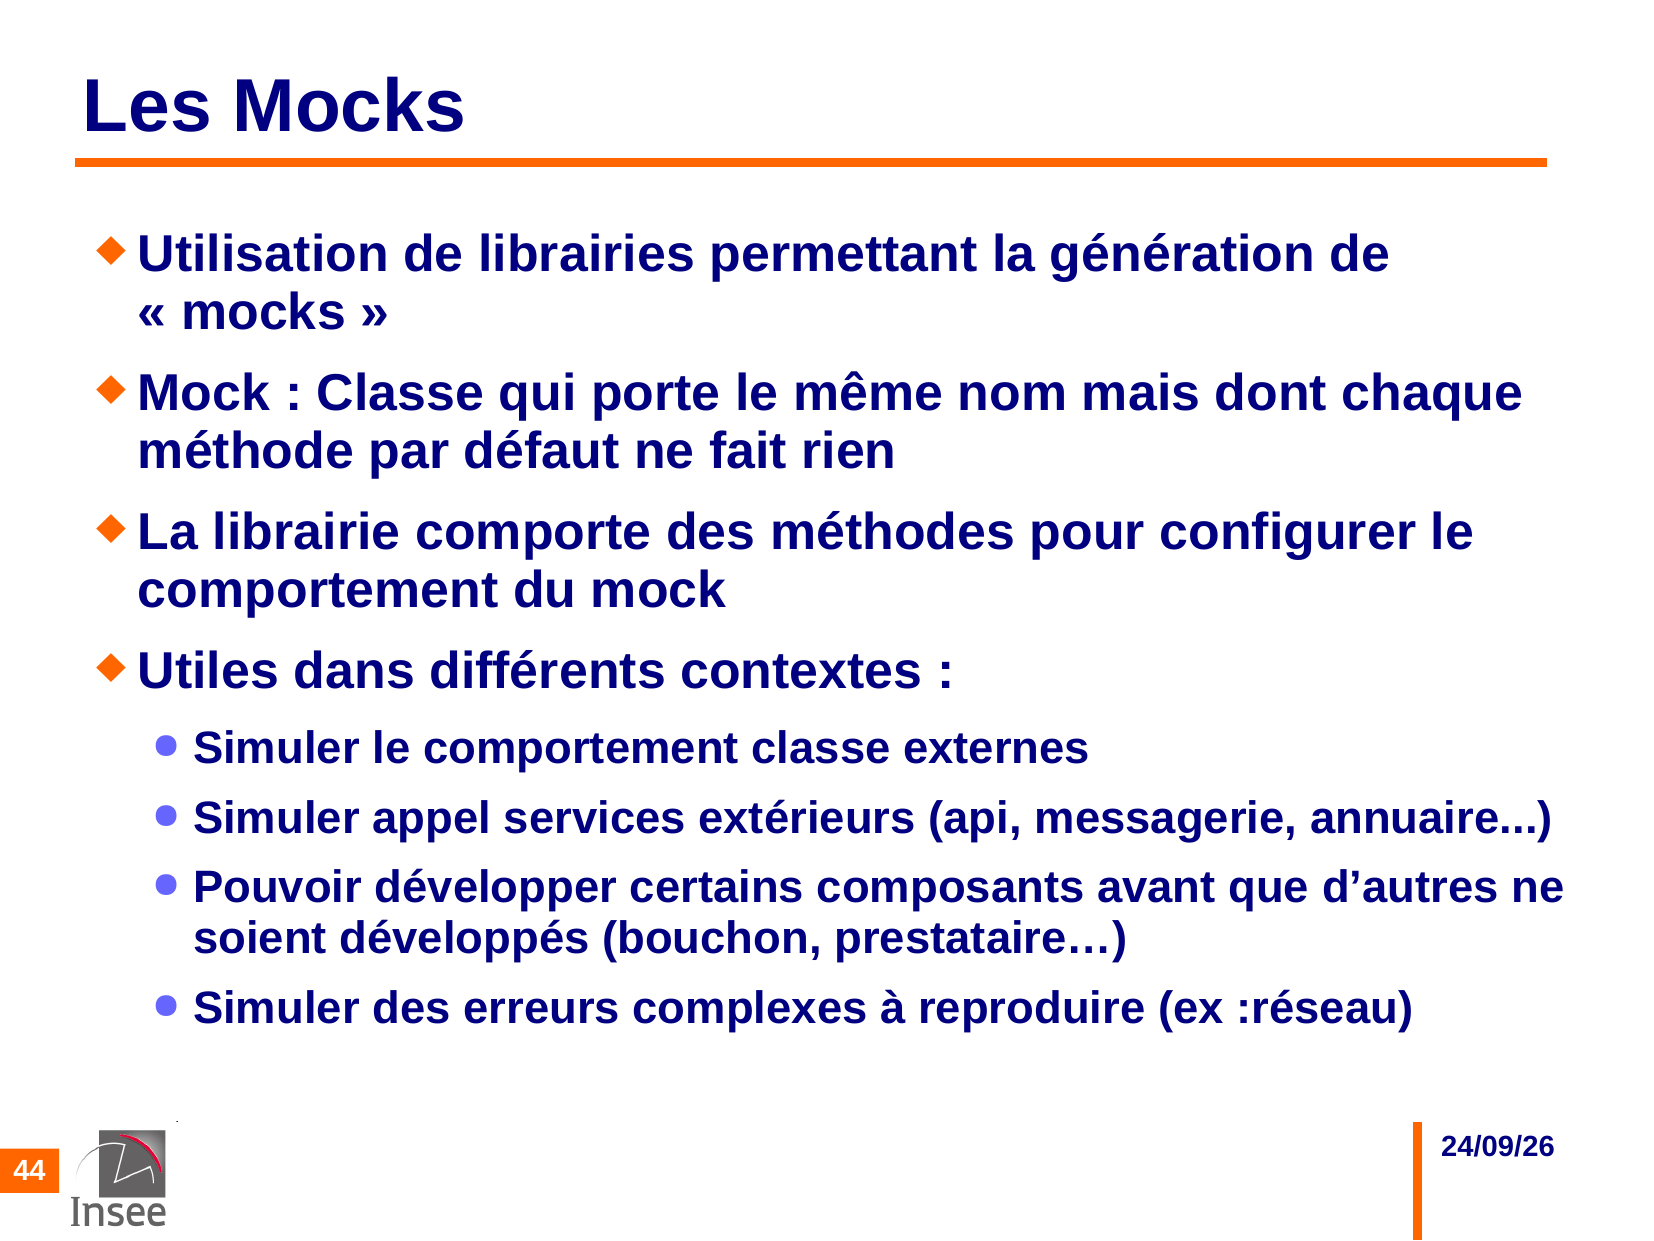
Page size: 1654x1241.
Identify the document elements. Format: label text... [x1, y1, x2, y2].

list Utilisation de librairies permettant la génération de « mocks » Mock : Classe qui porte le même nom mais dont chaque méthode par défaut ne fait rien La librairie comporte des méthodes pour configurer le comportement du mock Utiles dans différents contextes : Simuler le comportement classe externes Simuler appel services extérieurs (api, messagerie, annuaire...) Pouvoir développer certains composants avant que d’autres ne soient développés (bouchon, prestataire…) Simuler des erreurs complexes à reproduire (ex :réseau) [82, 224, 1571, 1051]
title Les Mocks [82, 49, 1619, 163]
picture [62, 1121, 178, 1241]
